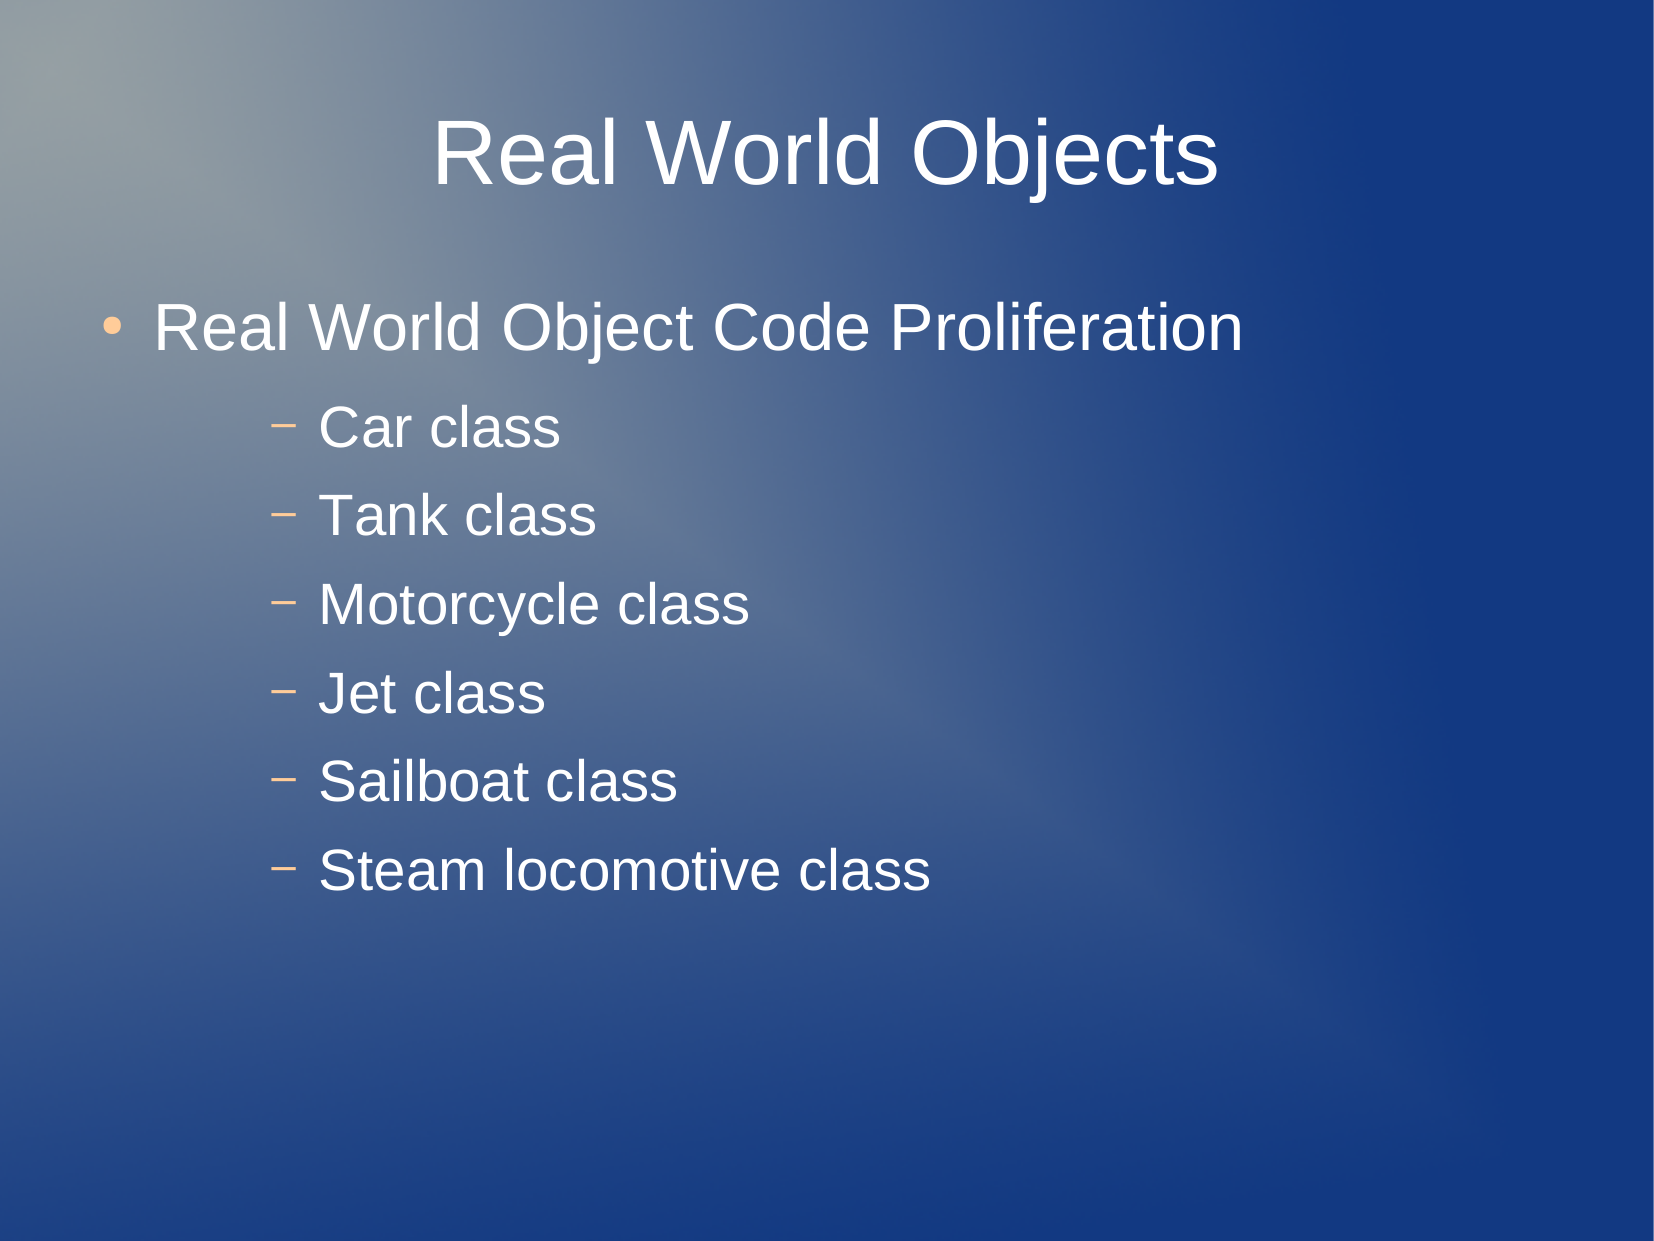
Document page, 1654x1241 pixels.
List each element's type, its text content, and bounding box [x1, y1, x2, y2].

list Real World Object Code Proliferation Car class Tank class Motorcycle class Jet class Sailboat class Steam locomotive class [82, 290, 1571, 1109]
title Real World Objects [82, 49, 1571, 257]
picture [0, 0, 1654, 1241]
